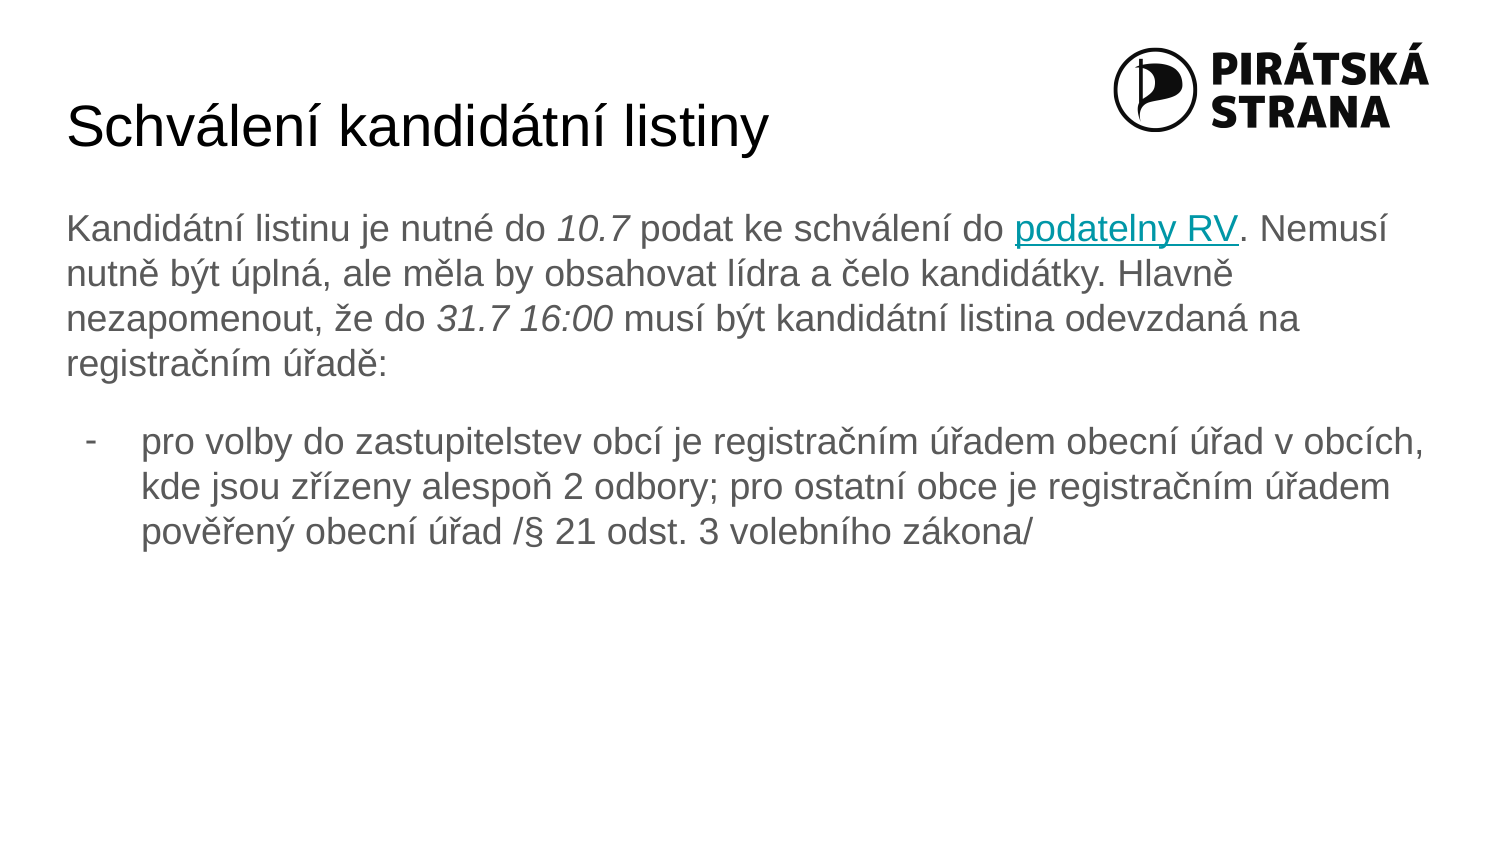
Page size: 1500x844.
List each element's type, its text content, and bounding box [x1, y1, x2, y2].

list Kandidátní listinu je nutné do 10.7 podat ke schválení do podatelny RV. Nemusí nutně být úplná, ale měla by obsahovat lídra a čelo kandidátky. Hlavně nezapomenout, že do 31.7 16:00 musí být kandidátní listina odevzdaná na registračním úřadě: pro volby do zastupitelstev obcí je registračním úřadem obecní úřad v obcích, kde jsou zřízeny alespoň 2 odbory; pro ostatní obce je registračním úřadem pověřený obecní úřad /§ 21 odst. 3 volebního zákona/ [51, 189, 1449, 750]
picture [1104, 40, 1438, 72]
title Schválení kandidátní listiny [51, 72, 1449, 167]
